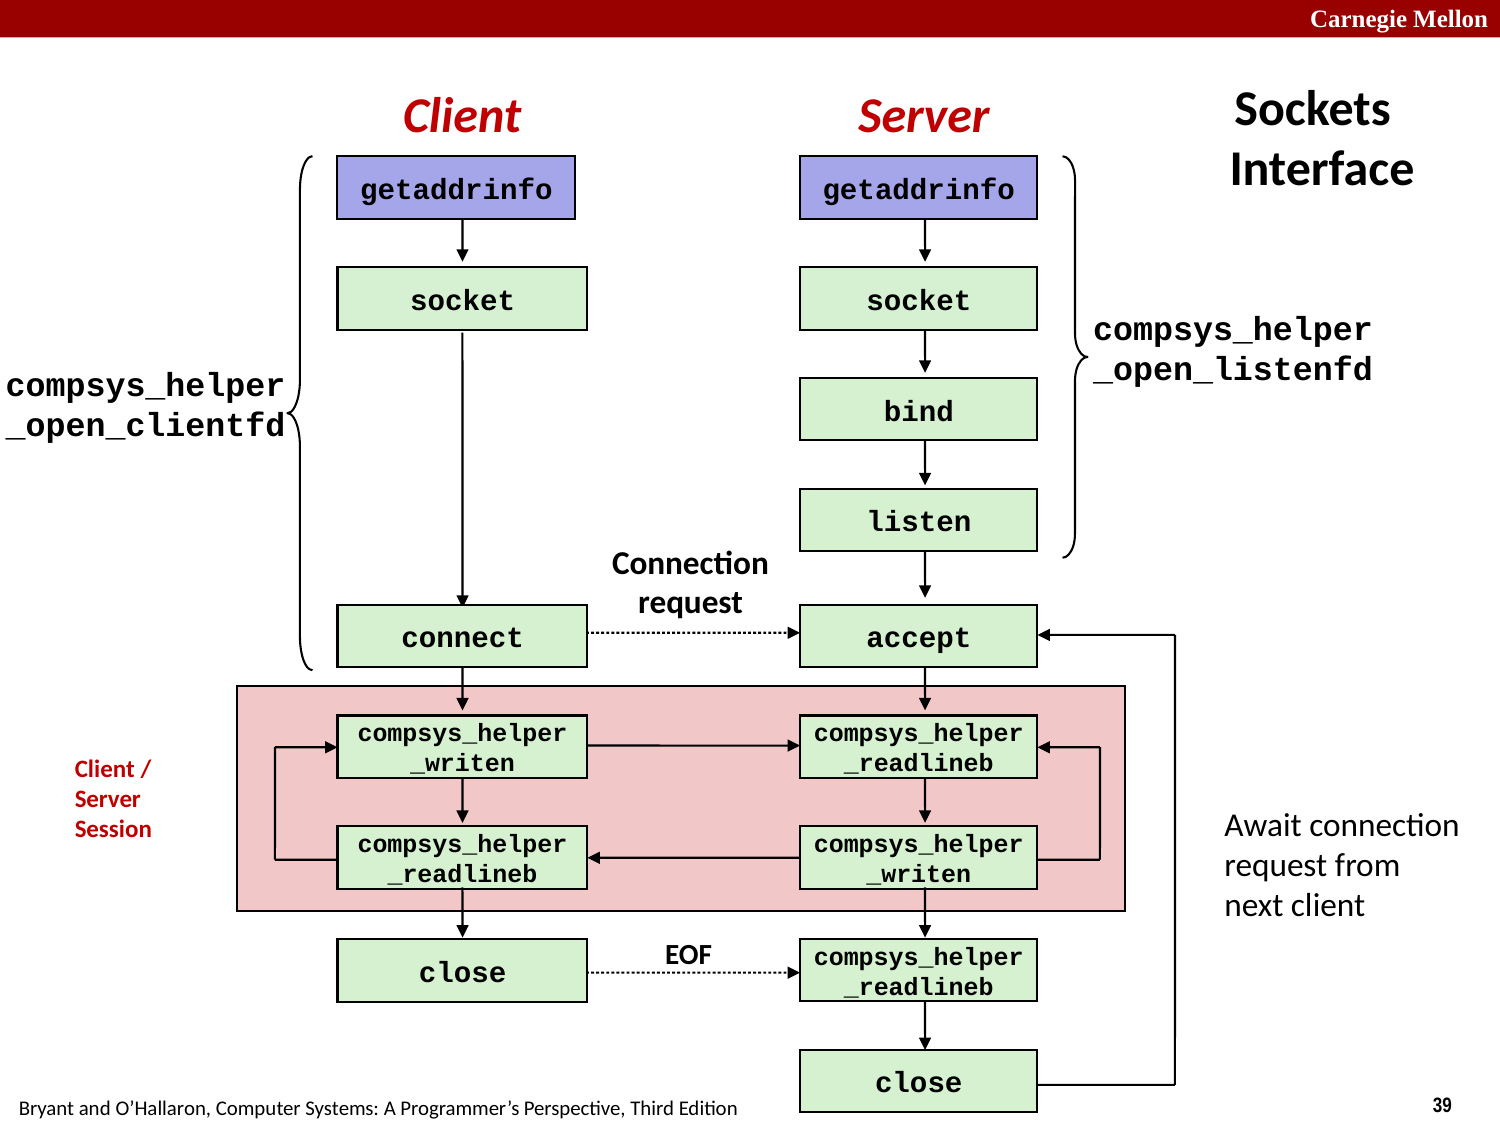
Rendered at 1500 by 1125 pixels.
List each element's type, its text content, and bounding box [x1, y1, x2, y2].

text_box compsys_helper _readlineb [799, 938, 1038, 1002]
text_box accept [799, 604, 1038, 668]
text_box compsys_helper _readlineb [799, 715, 1038, 778]
text_box Client / Server Session [59, 745, 213, 850]
text_box getaddrinfo [799, 156, 1038, 219]
text_box Await connection request from next client [1209, 796, 1475, 931]
text_box bind [799, 378, 1038, 441]
text_box Connection request [597, 533, 785, 629]
text_box socket [337, 267, 588, 330]
text_box EOF [650, 927, 728, 978]
title Sockets Interface [1137, 37, 1488, 234]
text_box listen [799, 488, 1038, 552]
text_box socket [799, 267, 1038, 330]
text_box compsys_helper _open_listenfd [1078, 300, 1389, 395]
text_box compsys_helper _writen [799, 826, 1038, 889]
text_box close [799, 1049, 1038, 1113]
text_box Server [843, 74, 1005, 150]
text_box [237, 685, 1125, 911]
text_box compsys_helper _readlineb [337, 826, 588, 889]
text_box Client [388, 74, 537, 150]
text_box [464, 859, 923, 911]
text_box compsys_helper _writen [337, 715, 588, 778]
text_box [276, 747, 1098, 858]
text_box connect [337, 604, 588, 668]
text_box compsys_helper _open_clientfd [0, 355, 301, 451]
text_box close [337, 939, 588, 1002]
text_box getaddrinfo [337, 156, 575, 219]
